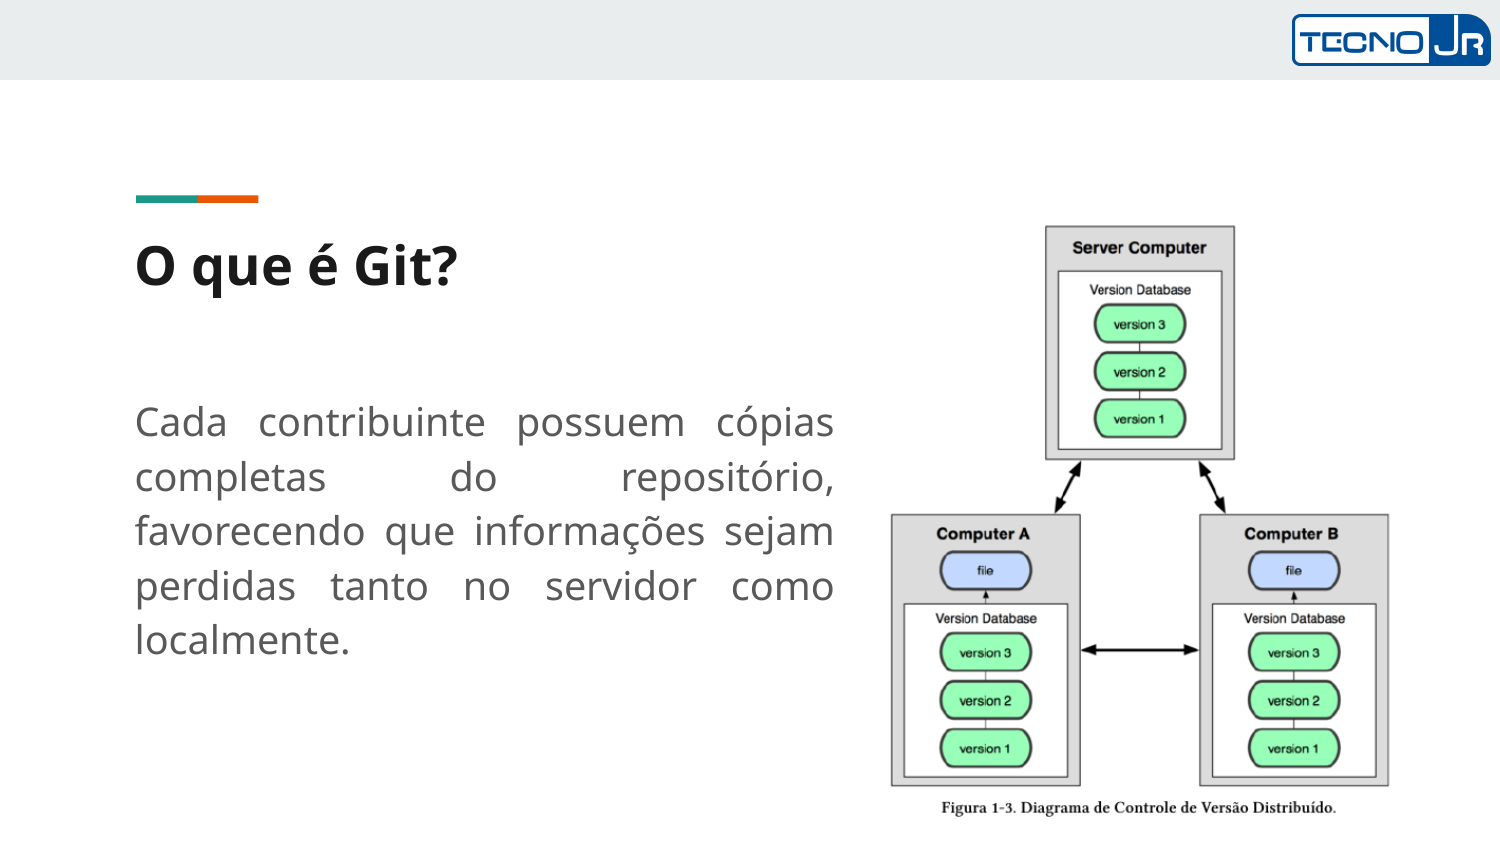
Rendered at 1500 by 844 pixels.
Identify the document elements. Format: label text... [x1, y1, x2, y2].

picture [875, 216, 1399, 819]
title O que é Git? [119, 216, 875, 305]
list Cada contribuinte possuem cópias completas do repositório, favorecendo que informações sejam perdidas tanto no servidor como localmente. [119, 341, 851, 712]
picture [1292, 14, 1491, 66]
